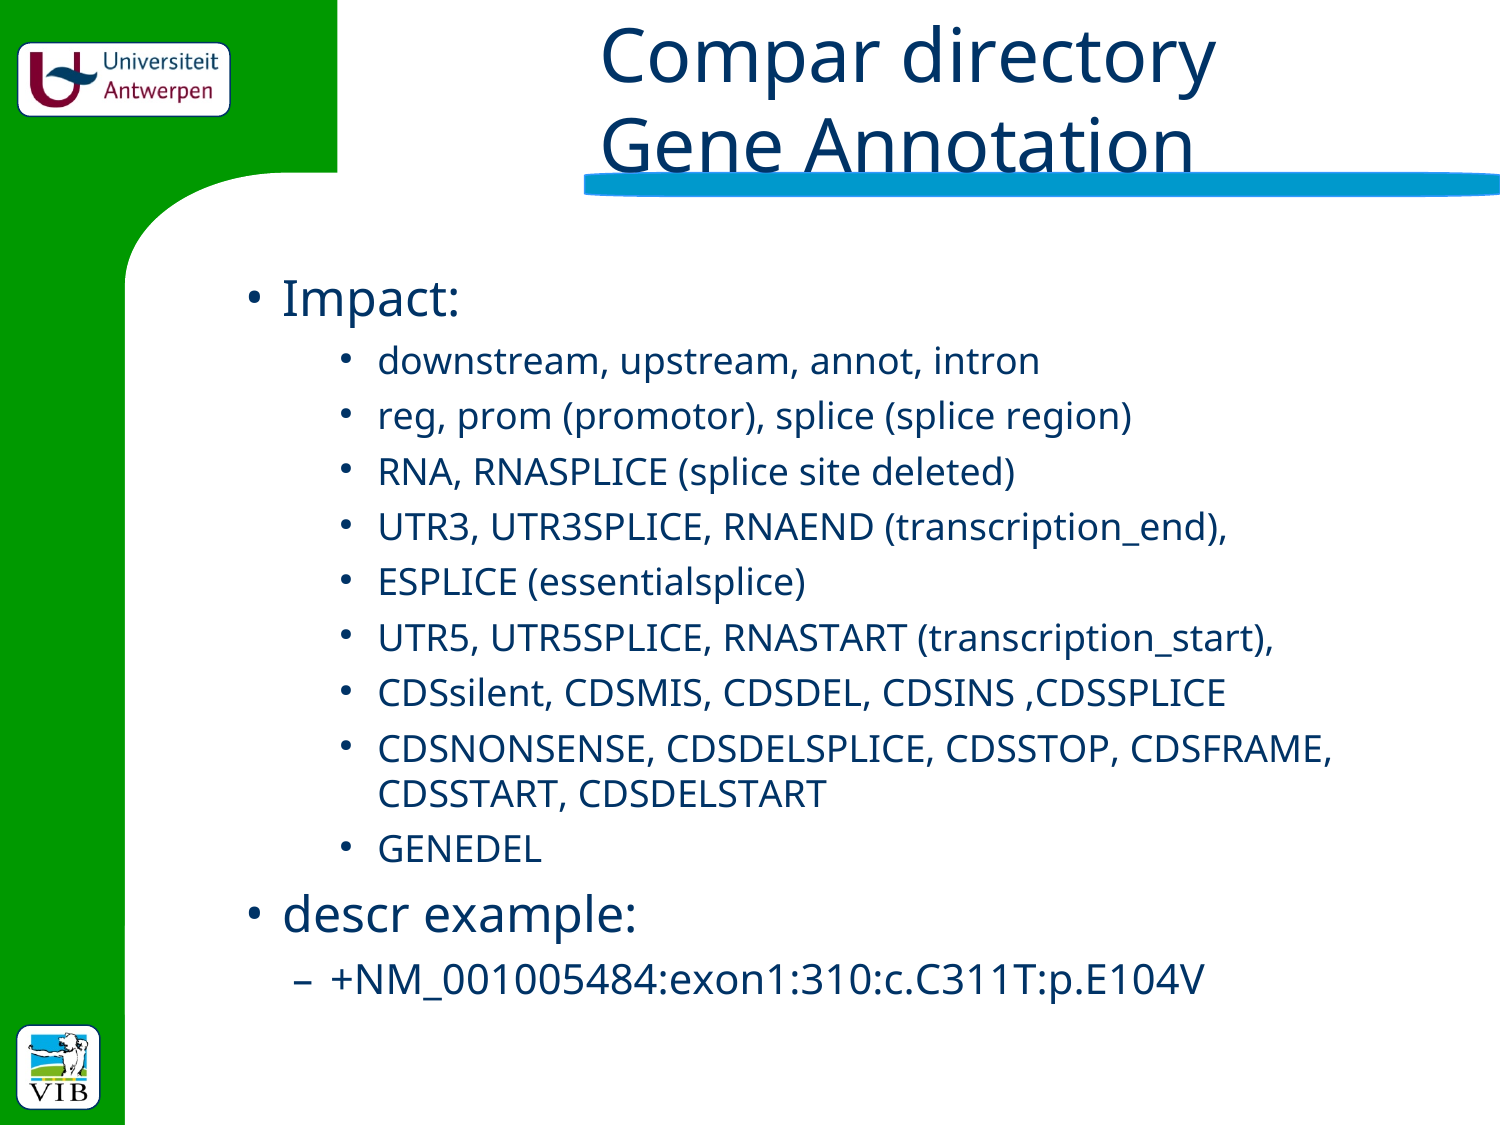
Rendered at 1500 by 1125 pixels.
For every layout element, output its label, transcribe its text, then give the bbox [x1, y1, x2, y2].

list Impact: downstream, upstream, annot, intron reg, prom (promotor), splice (splice region) RNA, RNASPLICE (splice site deleted) UTR3, UTR3SPLICE, RNAEND (transcription_end), ESPLICE (essentialsplice) UTR5, UTR5SPLICE, RNASTART (transcription_start), CDSsilent, CDSMIS, CDSDEL, CDSINS ,CDSSPLICE CDSNONSENSE, CDSDELSPLICE, CDSSTOP, CDSFRAME, CDSSTART, CDSDELSTART GENEDEL descr example: +NM_001005484:exon1:310:c.C311T:p.E104V [159, 258, 1465, 1085]
title Compar directory Gene Annotation [584, 0, 1500, 195]
picture [25, 47, 223, 112]
picture [25, 1029, 91, 1107]
